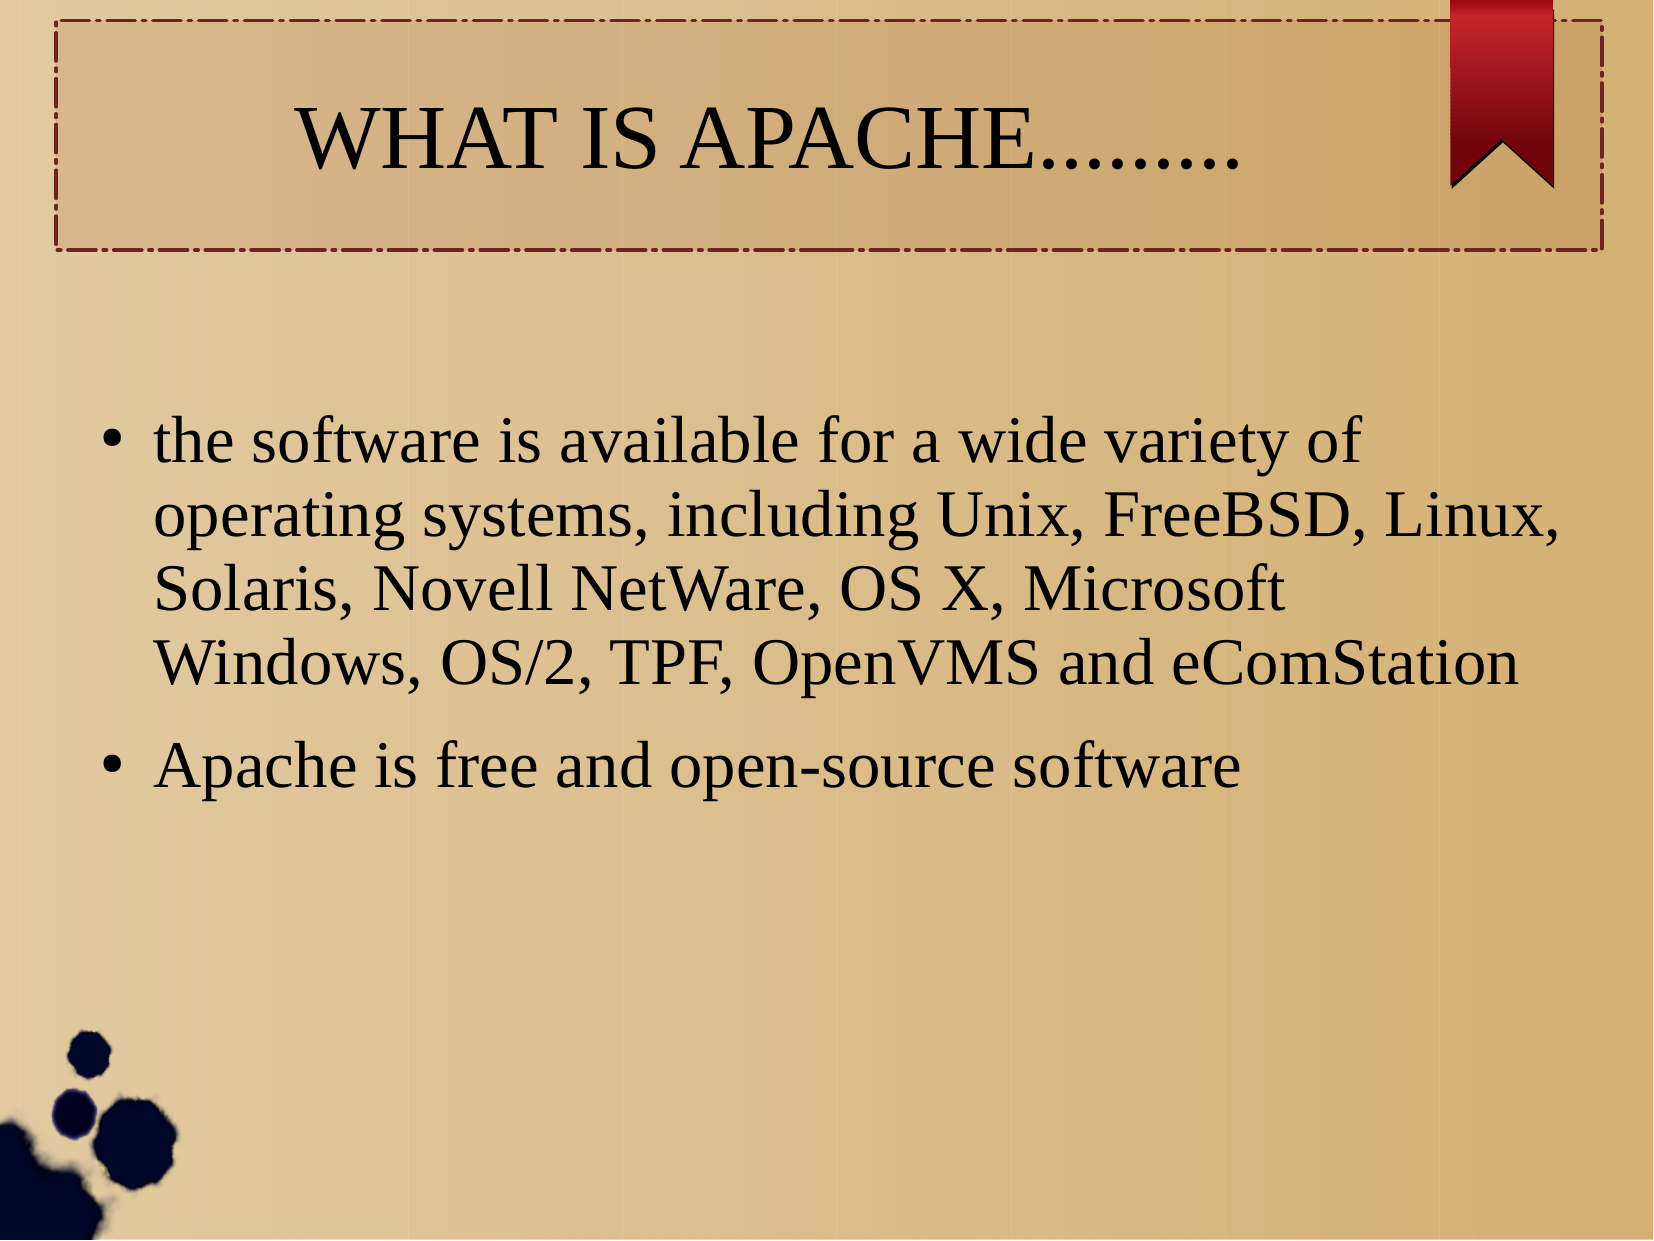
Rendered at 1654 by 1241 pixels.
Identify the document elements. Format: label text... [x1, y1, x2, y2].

list the software is available for a wide variety of operating systems, including Unix, FreeBSD, Linux, Solaris, Novell NetWare, OS X, Microsoft Windows, OS/2, TPF, OpenVMS and eComStation Apache is free and open-source software [82, 299, 1571, 1019]
title WHAT IS APACHE......... [82, 47, 1412, 229]
